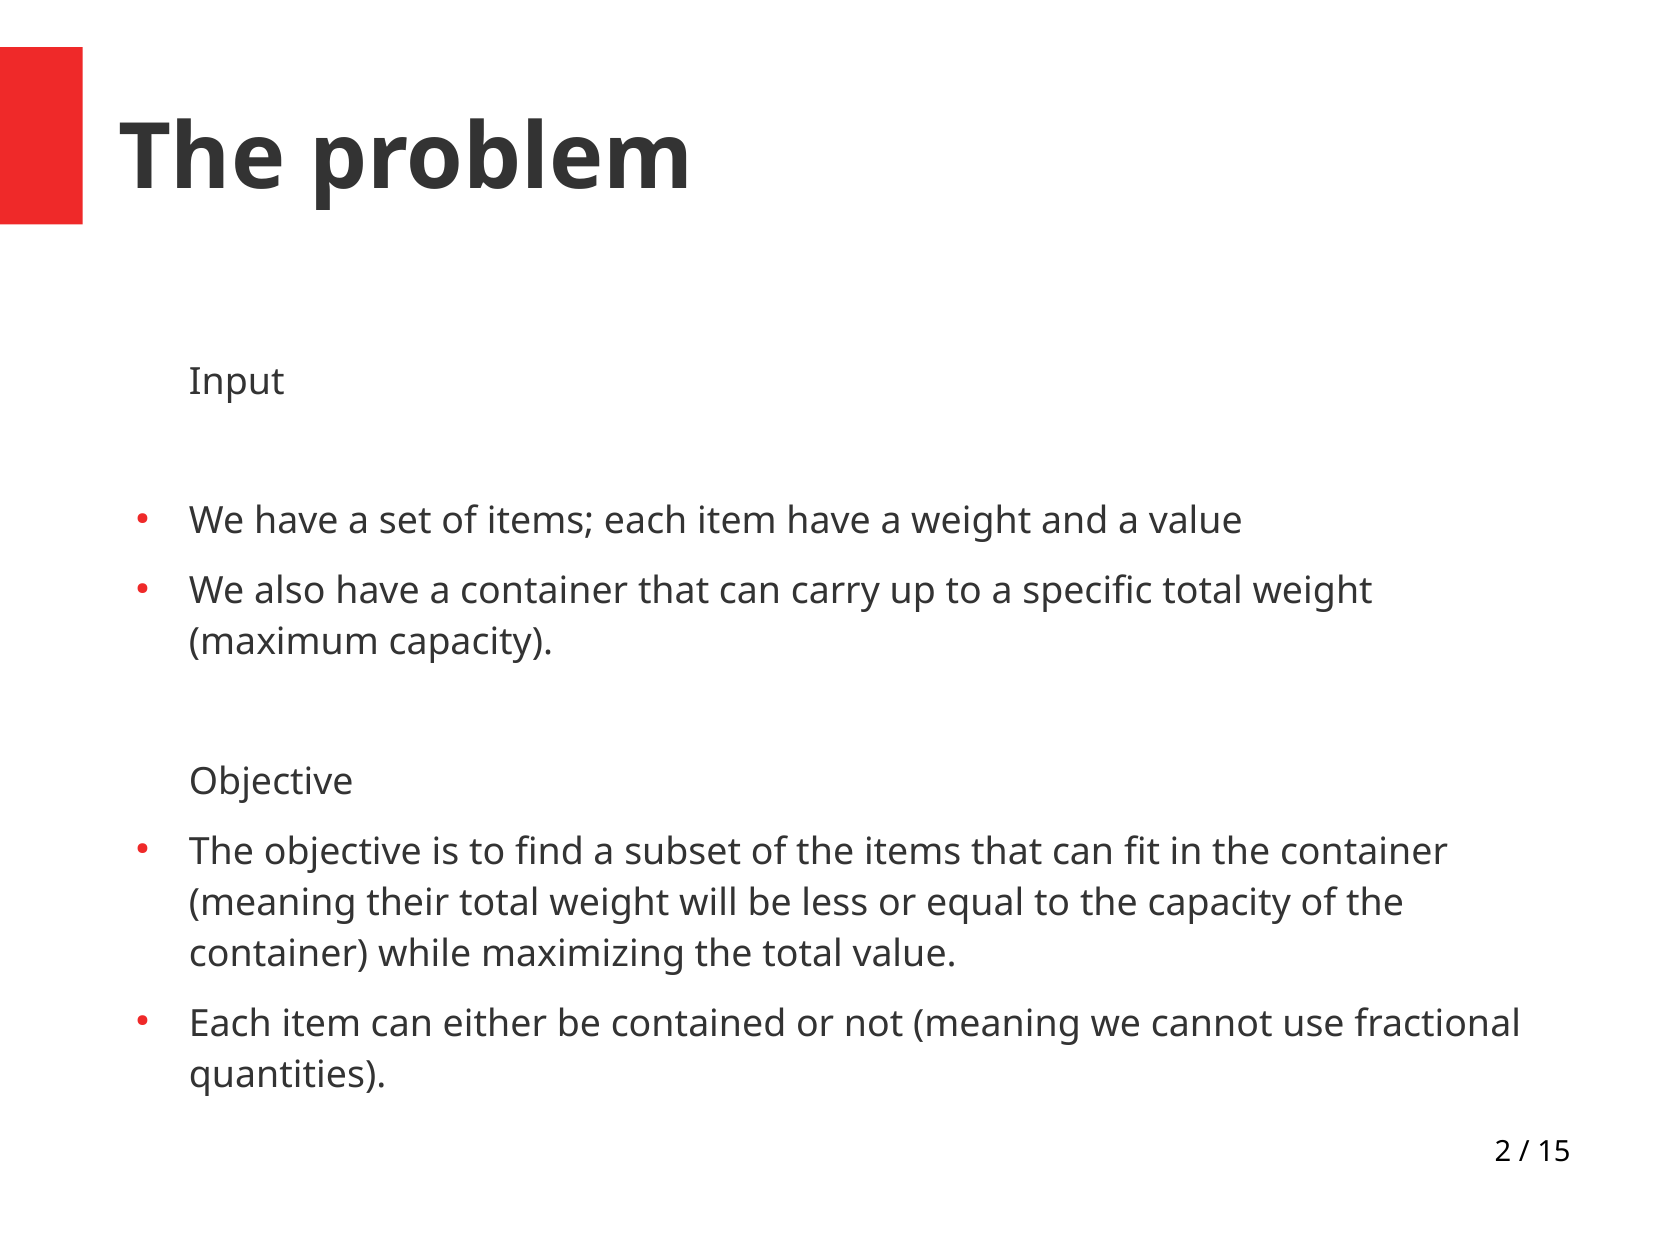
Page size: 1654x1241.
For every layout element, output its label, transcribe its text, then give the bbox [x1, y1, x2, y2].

title The problem [118, 49, 1571, 257]
list Input We have a set of items; each item have a weight and a value We also have a container that can carry up to a specific total weight (maximum capacity). Objective The objective is to find a subset of the items that can fit in the container (meaning their total weight will be less or equal to the capacity of the container) while maximizing the total value. Each item can either be contained or not (meaning we cannot use fractional quantities). [118, 354, 1536, 1074]
